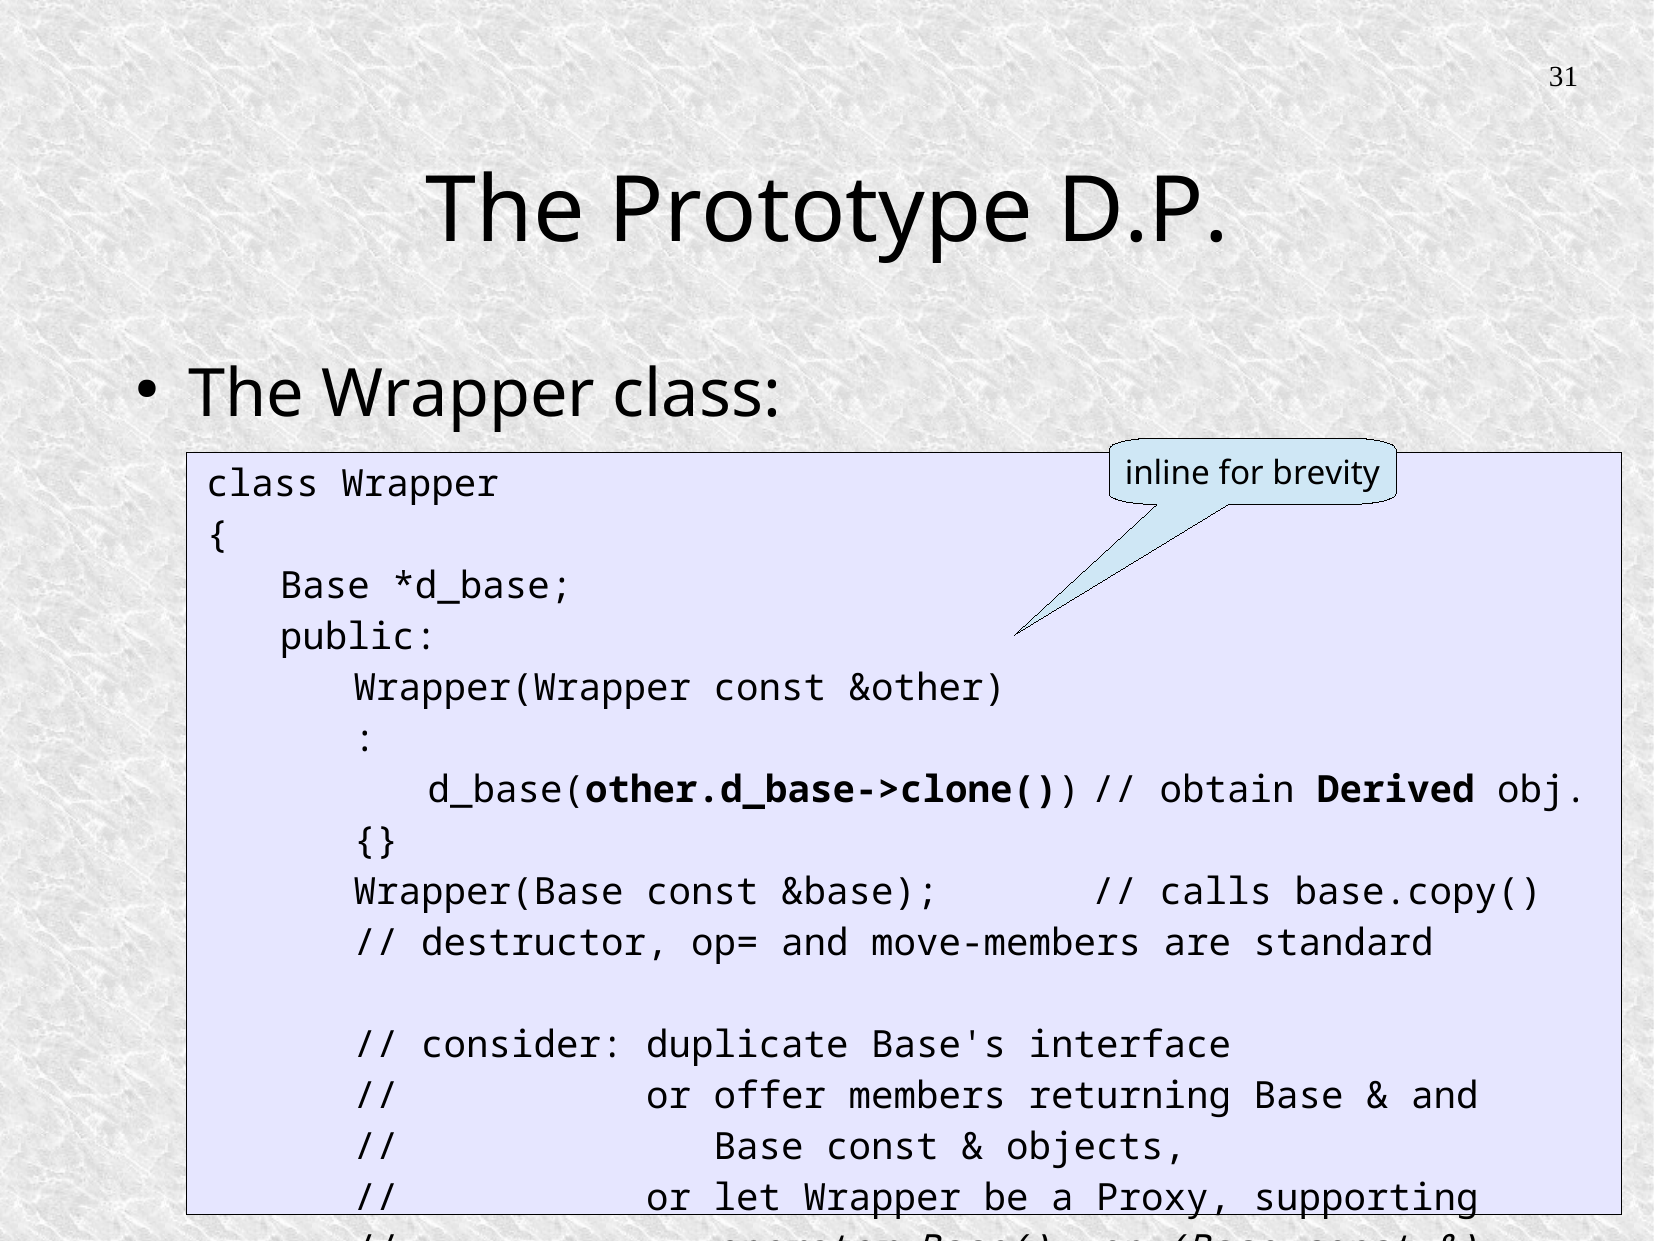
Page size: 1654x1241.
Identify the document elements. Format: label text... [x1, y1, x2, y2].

picture [1198, 1237, 1208, 1241]
text_box [989, 1198, 1000, 1208]
text_box [899, 1198, 1196, 1215]
text_box [1475, 452, 1622, 1215]
text_box [1348, 1198, 1360, 1208]
text_box [1146, 1198, 1158, 1208]
text_box inline for brevity [1014, 438, 1397, 636]
text_box [899, 1198, 910, 1208]
picture [928, 1237, 938, 1241]
text_box [877, 1198, 888, 1208]
list The Wrapper class: [117, 344, 1530, 1196]
text_box [1462, 1198, 1472, 1208]
text_box [1304, 1198, 1324, 1215]
text_box [1198, 1198, 1301, 1215]
text_box [186, 1196, 874, 1215]
picture [0, 0, 1654, 1241]
text_box [1057, 1200, 1067, 1208]
text_box [651, 1198, 663, 1208]
text_box class Wrapper { Base *d_base; public: Wrapper(Wrapper const &other) : d_base(other.d_base->clone()) // obtain Derived obj. {} Wrapper(Base const &base); // calls base.copy() // destructor, op= and move-members are standard // consider: duplicate Base's interface // or offer members returning Base & and // Base const & objects, // or let Wrapper be a Proxy, supporting // operator Base(), op=(Base const &) }; [206, 456, 1614, 1198]
text_box [1194, 1198, 1200, 1207]
text_box [854, 1200, 864, 1208]
text_box [1304, 1198, 1315, 1208]
text_box [1282, 1198, 1292, 1208]
text_box [1327, 1198, 1472, 1215]
title The Prototype D.P. [121, 102, 1534, 311]
text_box [877, 1198, 896, 1215]
text_box [1327, 1198, 1338, 1208]
